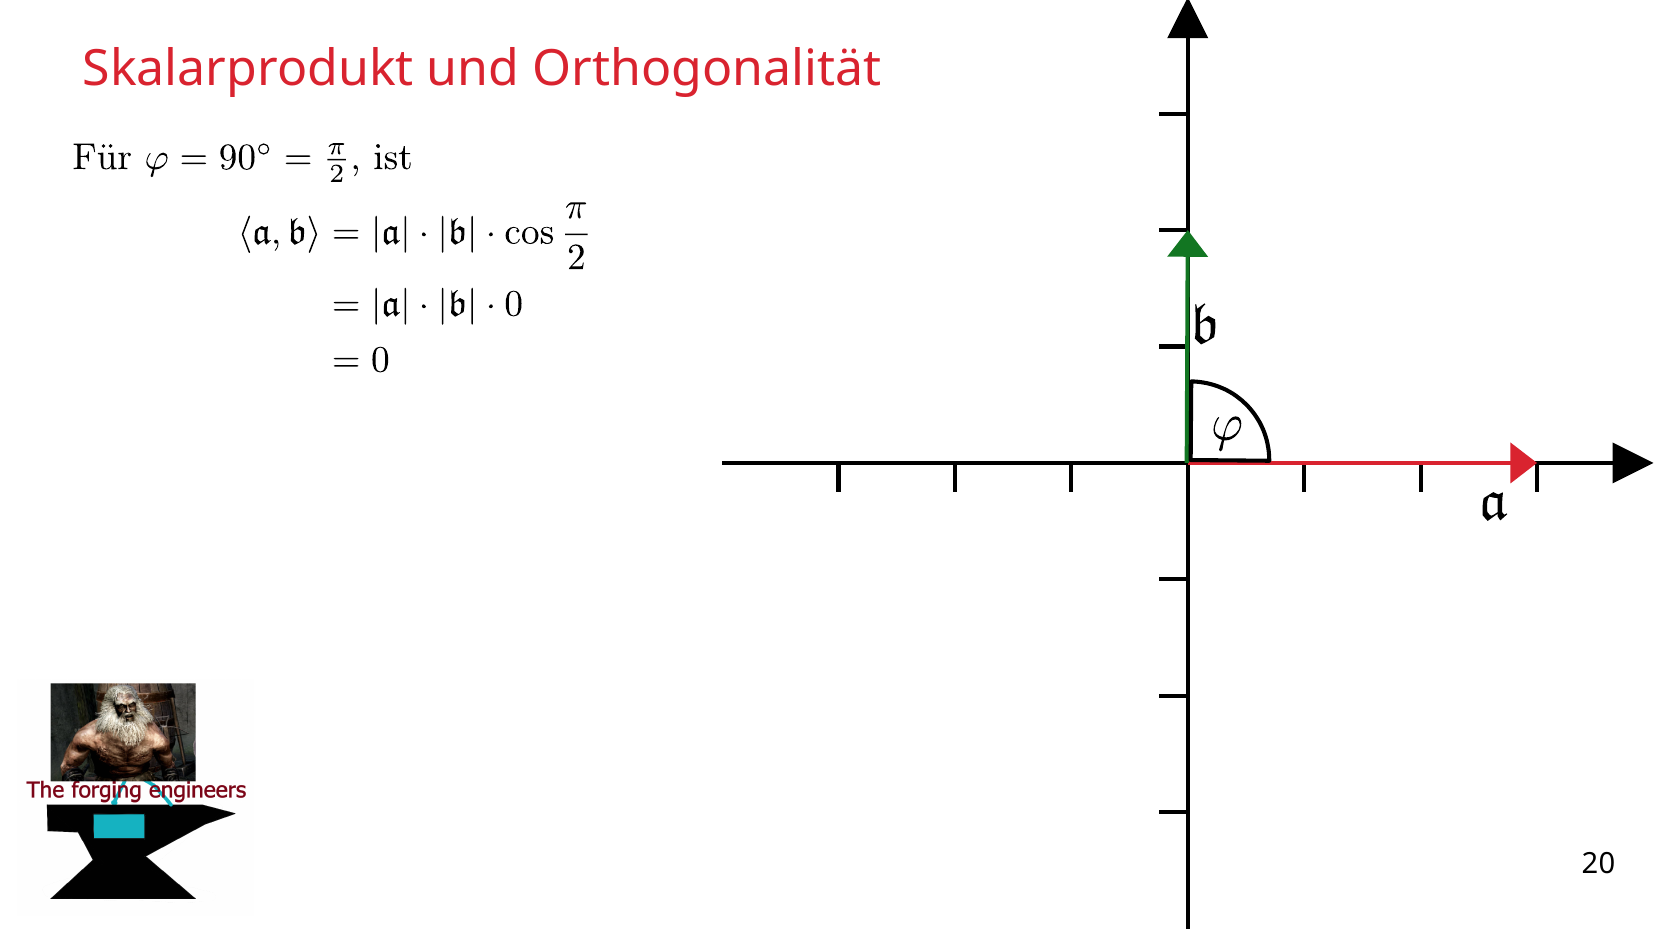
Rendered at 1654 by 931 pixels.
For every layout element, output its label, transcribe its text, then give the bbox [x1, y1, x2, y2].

title Skalarprodukt und Orthogonalität [82, 37, 720, 95]
picture [236, 200, 590, 374]
picture [720, 0, 1654, 931]
picture [70, 141, 413, 184]
picture [17, 679, 254, 916]
